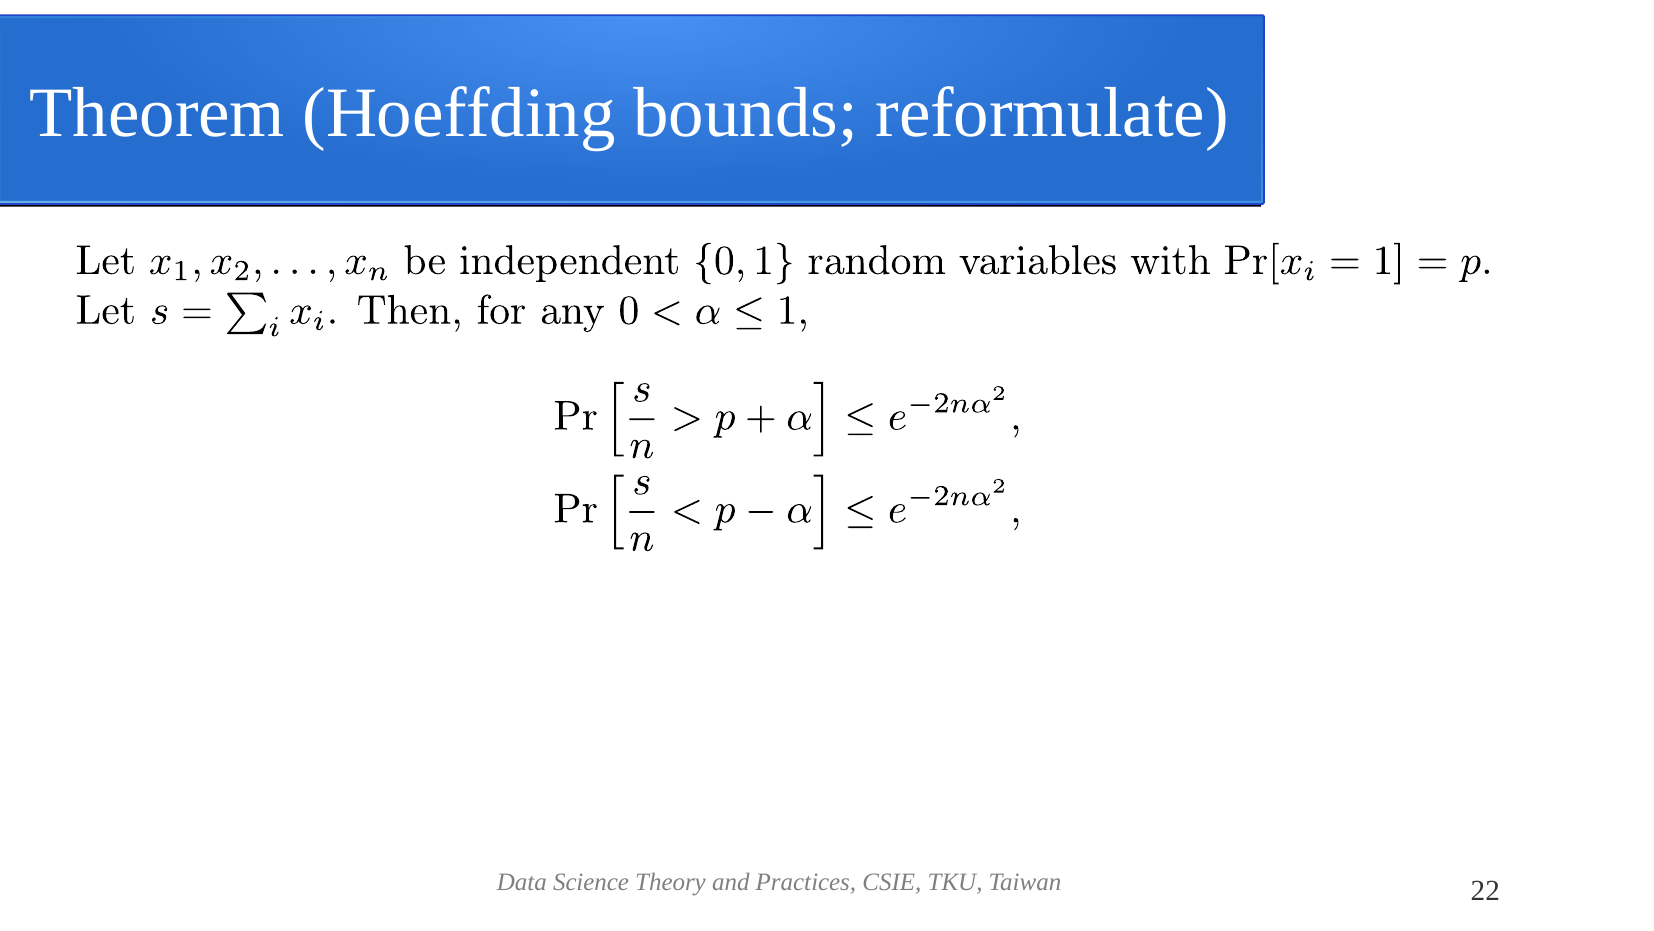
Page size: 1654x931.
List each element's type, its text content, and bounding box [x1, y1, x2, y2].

picture [73, 241, 1491, 553]
title Theorem (Hoeffding bounds; reformulate) [29, 29, 1252, 196]
